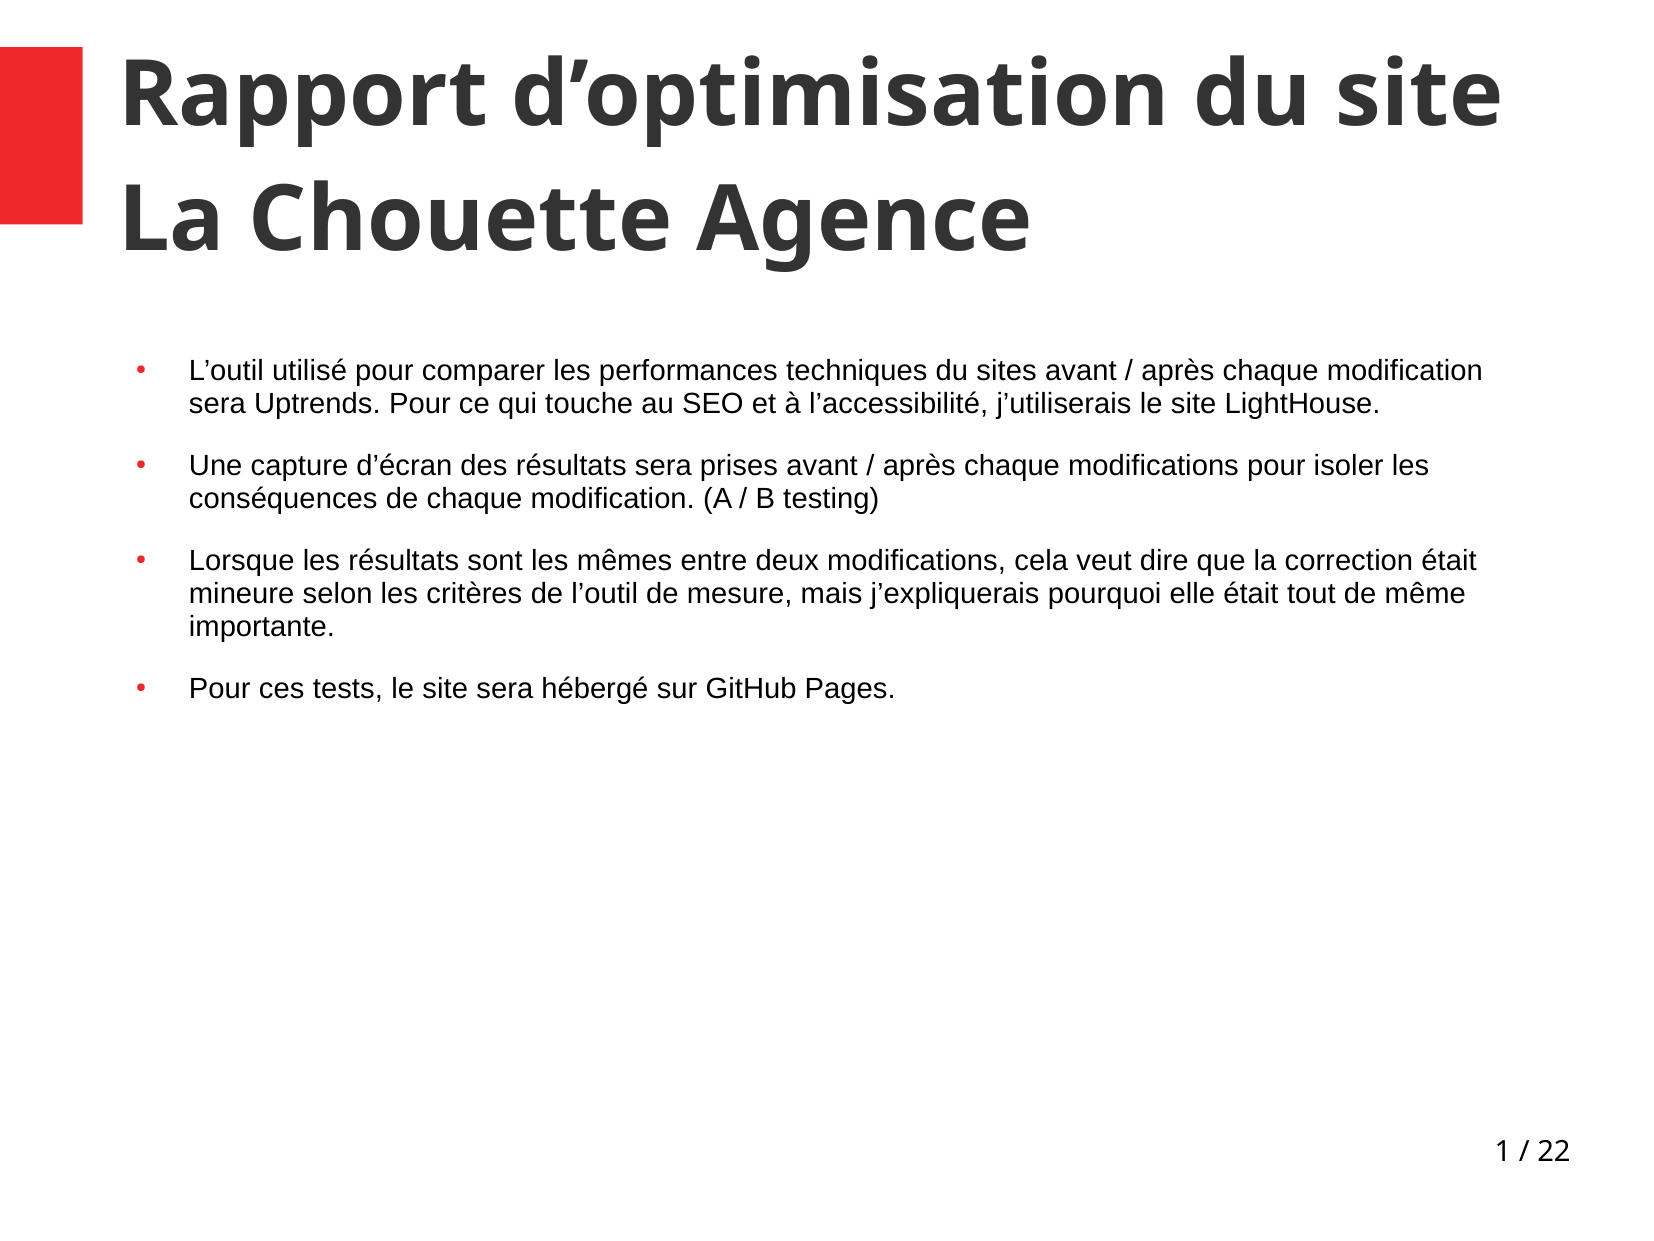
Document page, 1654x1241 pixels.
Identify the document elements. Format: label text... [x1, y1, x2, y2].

title Rapport d’optimisation du site La Chouette Agence [118, 27, 1571, 278]
list L’outil utilisé pour comparer les performances techniques du sites avant / après chaque modification sera Uptrends. Pour ce qui touche au SEO et à l’accessibilité, j’utiliserais le site LightHouse. Une capture d’écran des résultats sera prises avant / après chaque modifications pour isoler les conséquences de chaque modification. (A / B testing) Lorsque les résultats sont les mêmes entre deux modifications, cela veut dire que la correction était mineure selon les critères de l’outil de mesure, mais j’expliquerais pourquoi elle était tout de même importante. Pour ces tests, le site sera hébergé sur GitHub Pages. [118, 354, 1536, 1074]
